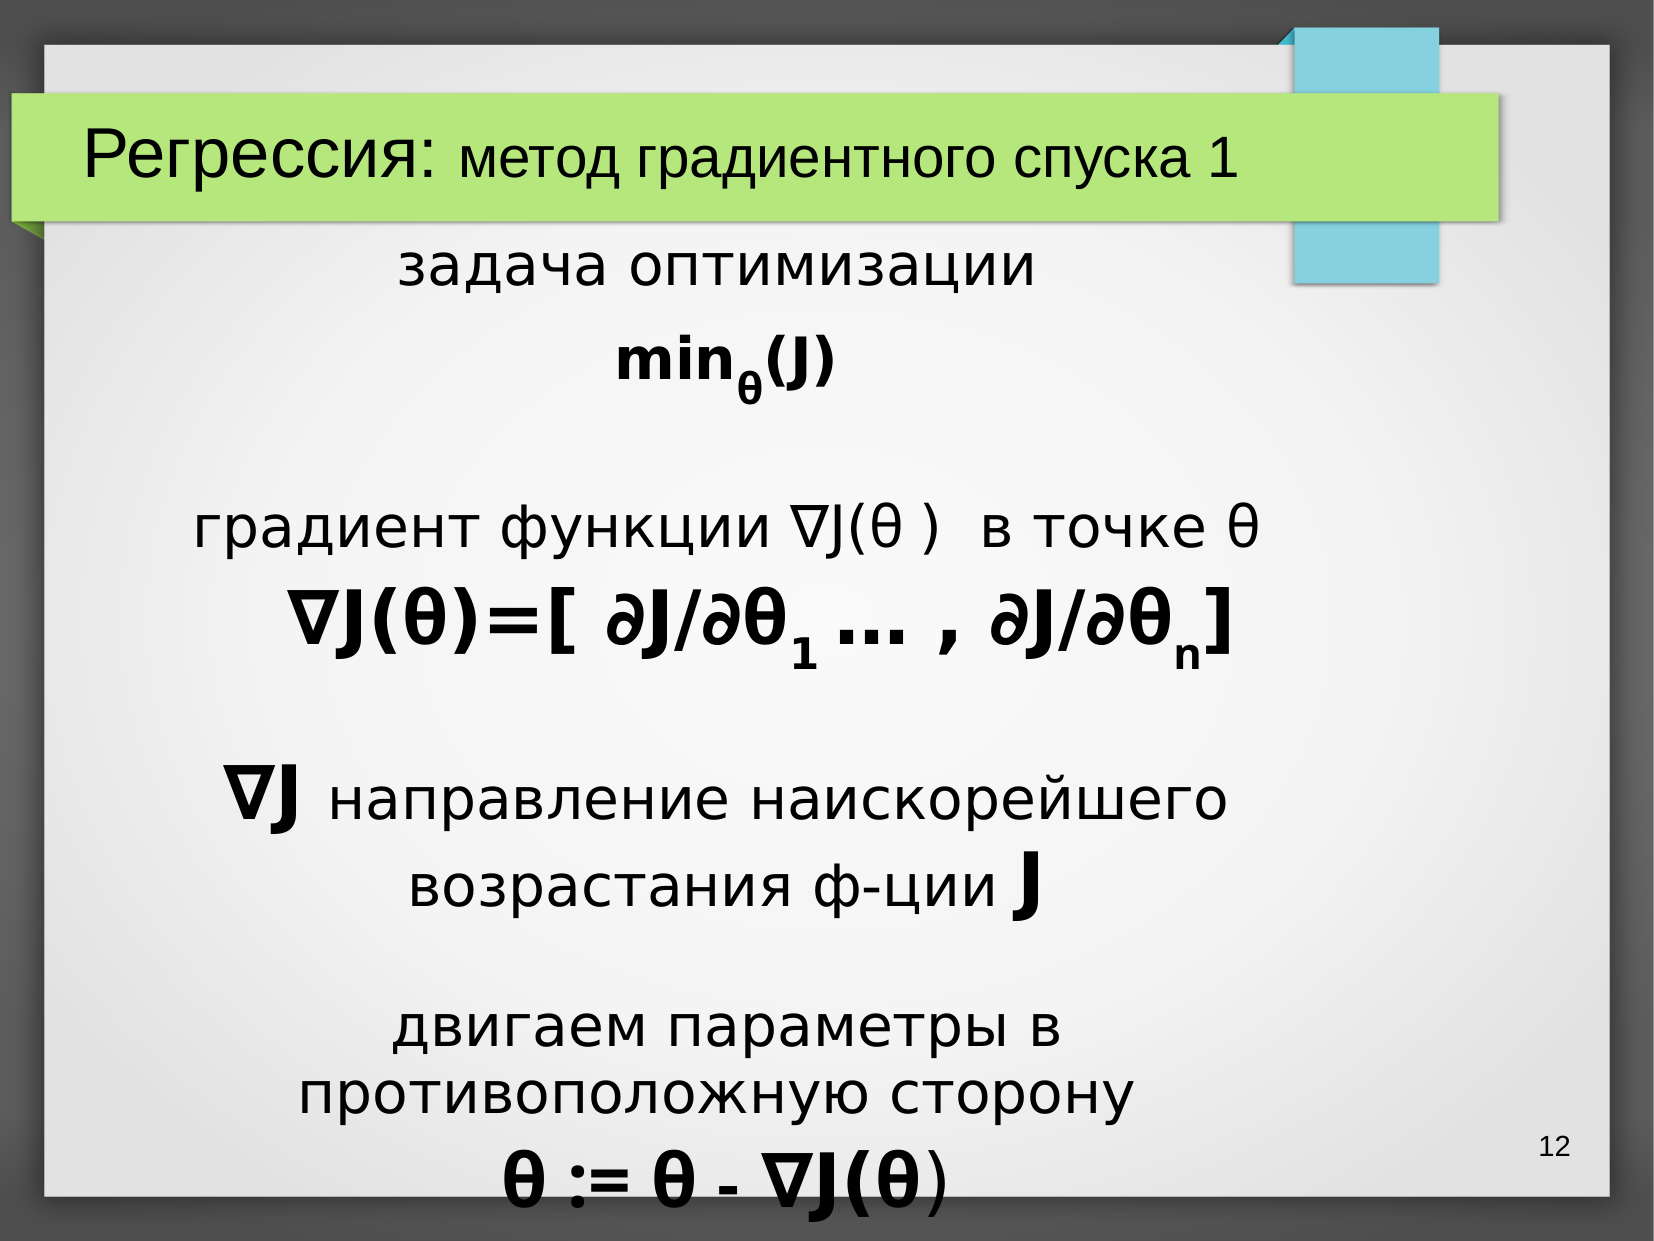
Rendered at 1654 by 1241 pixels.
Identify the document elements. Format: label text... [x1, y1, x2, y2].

picture [0, 0, 1654, 1241]
title Регрессия: метод градиентного спуска 1 [82, 49, 1571, 257]
text_box задача оптимизации minθ(J) градиент функции ∇J(θ ) в точке θ ∇J(θ)=[ ∂J/∂θ1 … , ∂J/∂θn] ∇J направление наискорейшего возрастания ф-ции J двигаем параметры в противоположную сторону θ := θ - ∇J(θ) [82, 224, 1371, 1184]
